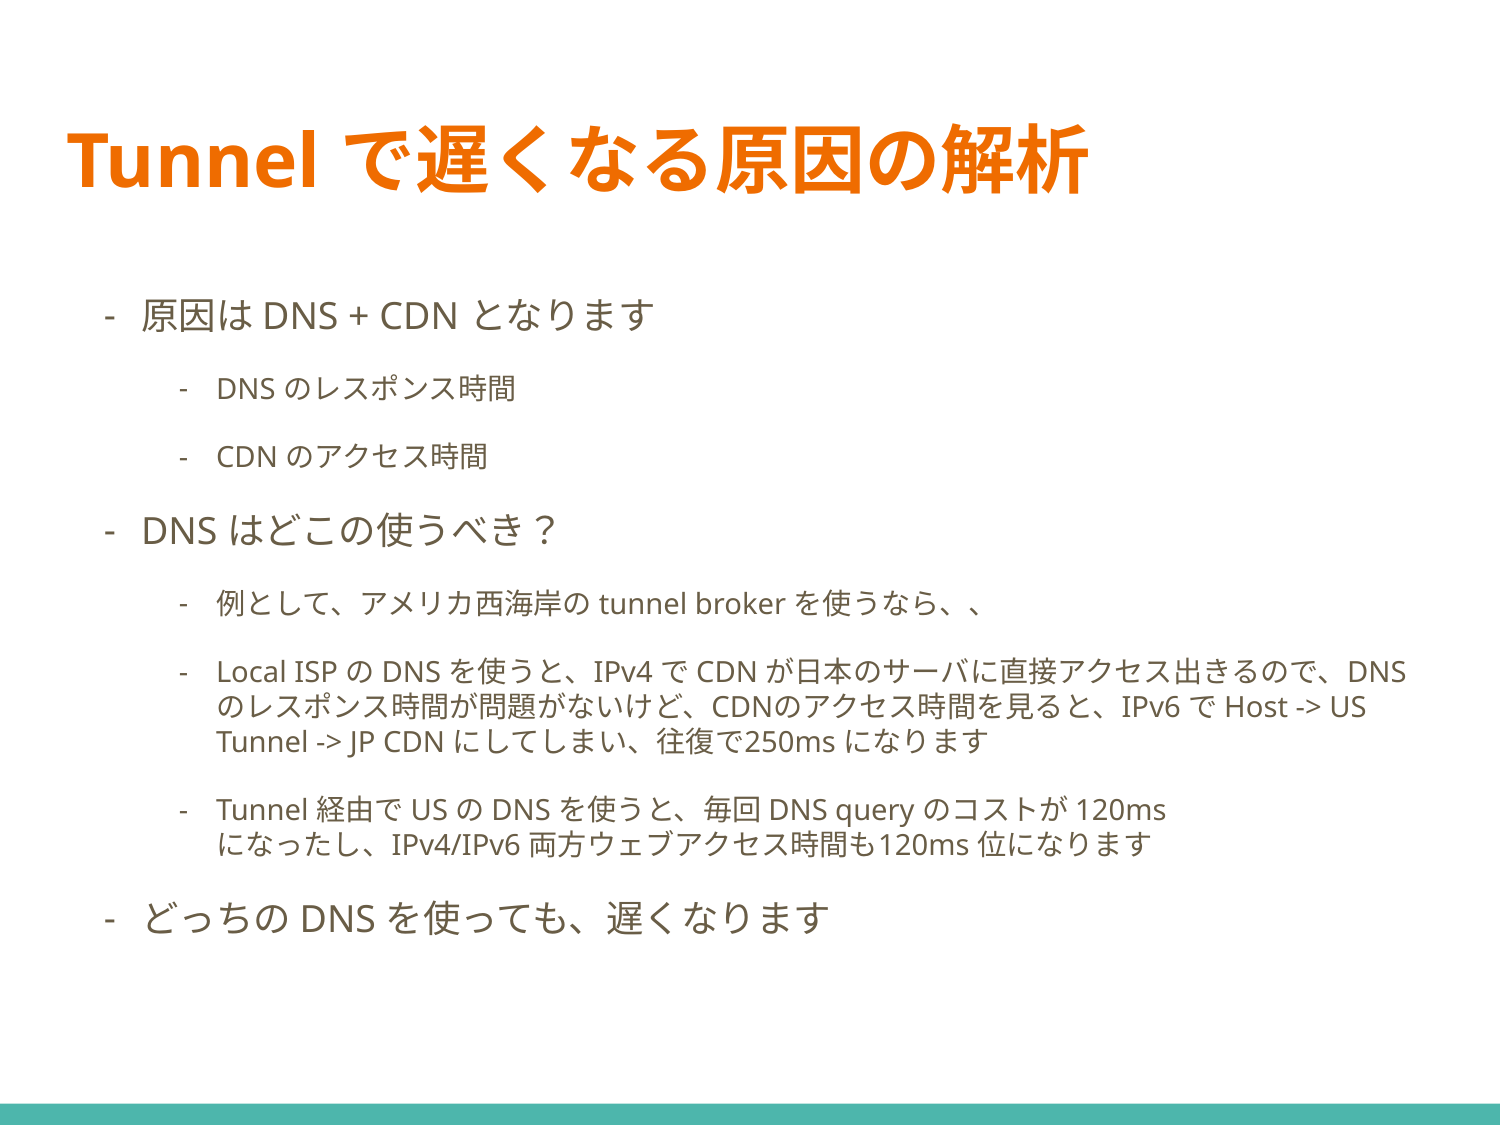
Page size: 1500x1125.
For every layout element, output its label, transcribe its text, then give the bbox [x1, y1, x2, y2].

list 原因は DNS + CDN となります DNS のレスポンス時間 CDN のアクセス時間 DNS はどこの使うべき？ 例として、アメリカ西海岸の tunnel broker を使うなら、、 Local ISP の DNS を使うと、IPv4 で CDN が日本のサーバに直接アクセス出きるので、DNSのレスポンス時間が問題がないけど、CDNのアクセス時間を見ると、IPv6 で Host -> US Tunnel -> JP CDN にしてしまい、往復で250ms になります Tunnel 経由で US の DNS を使うと、毎回 DNS query のコストが 120ms になったし、IPv4/IPv6 両方ウェブアクセス時間も120ms 位になります どっちの DNS を使っても、遅くなります [51, 276, 1449, 1000]
title Tunnel で遅くなる原因の解析 [51, 97, 1449, 252]
